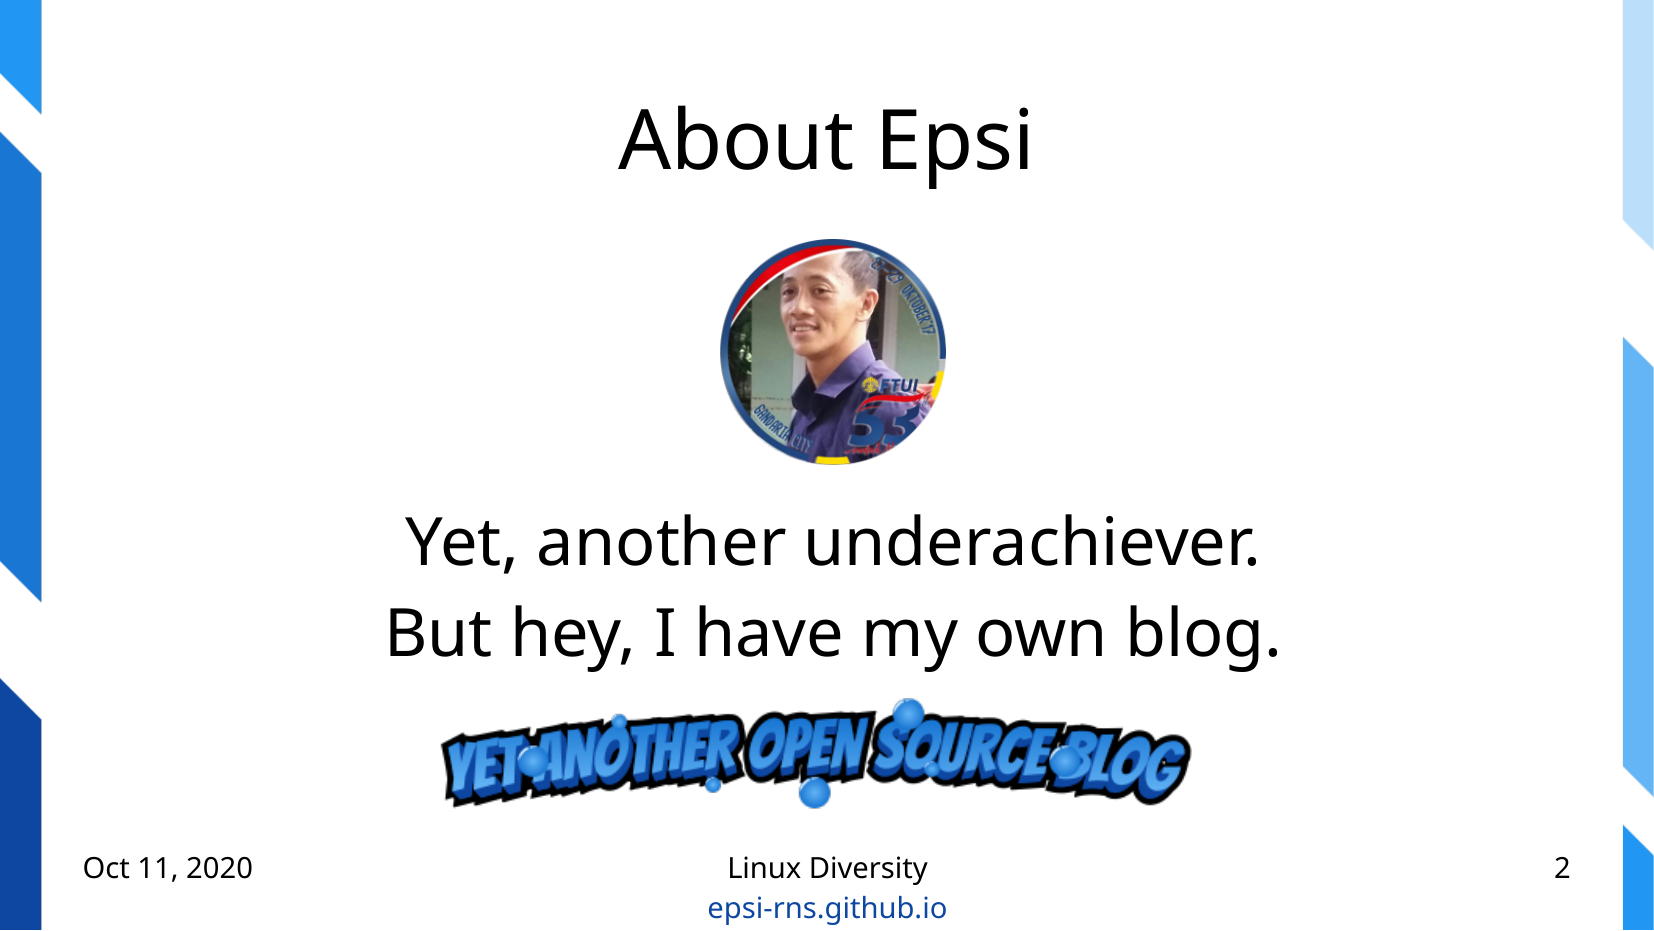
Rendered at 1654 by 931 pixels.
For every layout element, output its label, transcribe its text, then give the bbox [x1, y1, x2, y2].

subtitle Yet, another underachiever. But hey, I have my own blog. [90, 501, 1579, 670]
title About Epsi [82, 59, 1571, 216]
picture [0, 0, 1654, 930]
